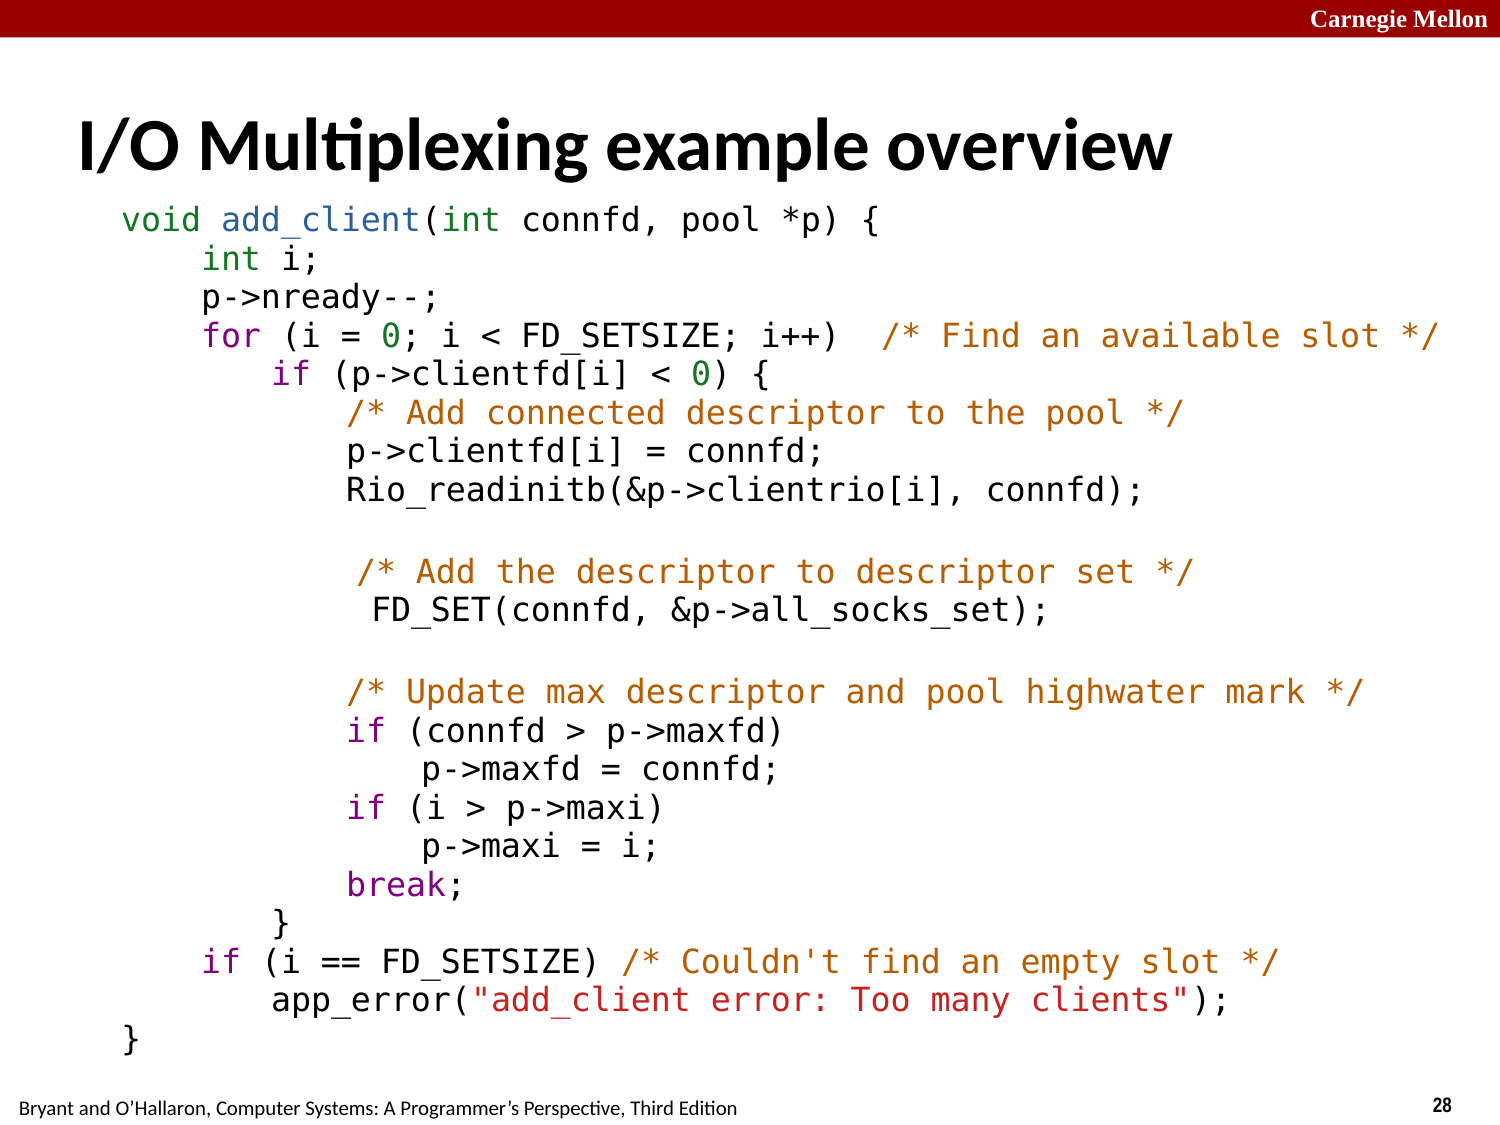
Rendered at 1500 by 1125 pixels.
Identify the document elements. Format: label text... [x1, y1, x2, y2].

title I/O Multiplexing example overview [62, 93, 1337, 188]
text_box void add_client(int connfd, pool *p) { int i; p->nready--; for (i = 0; i < FD_SETSIZE; i++) /* Find an available slot */ if (p->clientfd[i] < 0) { /* Add connected descriptor to the pool */ p->clientfd[i] = connfd; Rio_readinitb(&p->clientrio[i], connfd); /* Add the descriptor to descriptor set */ FD_SET(connfd, &p->all_socks_set); /* Update max descriptor and pool highwater mark */ if (connfd > p->maxfd) p->maxfd = connfd; if (i > p->maxi) p->maxi = i; break; } if (i == FD_SETSIZE) /* Couldn't find an empty slot */ app_error("add_client error: Too many clients"); } [106, 193, 1500, 1083]
